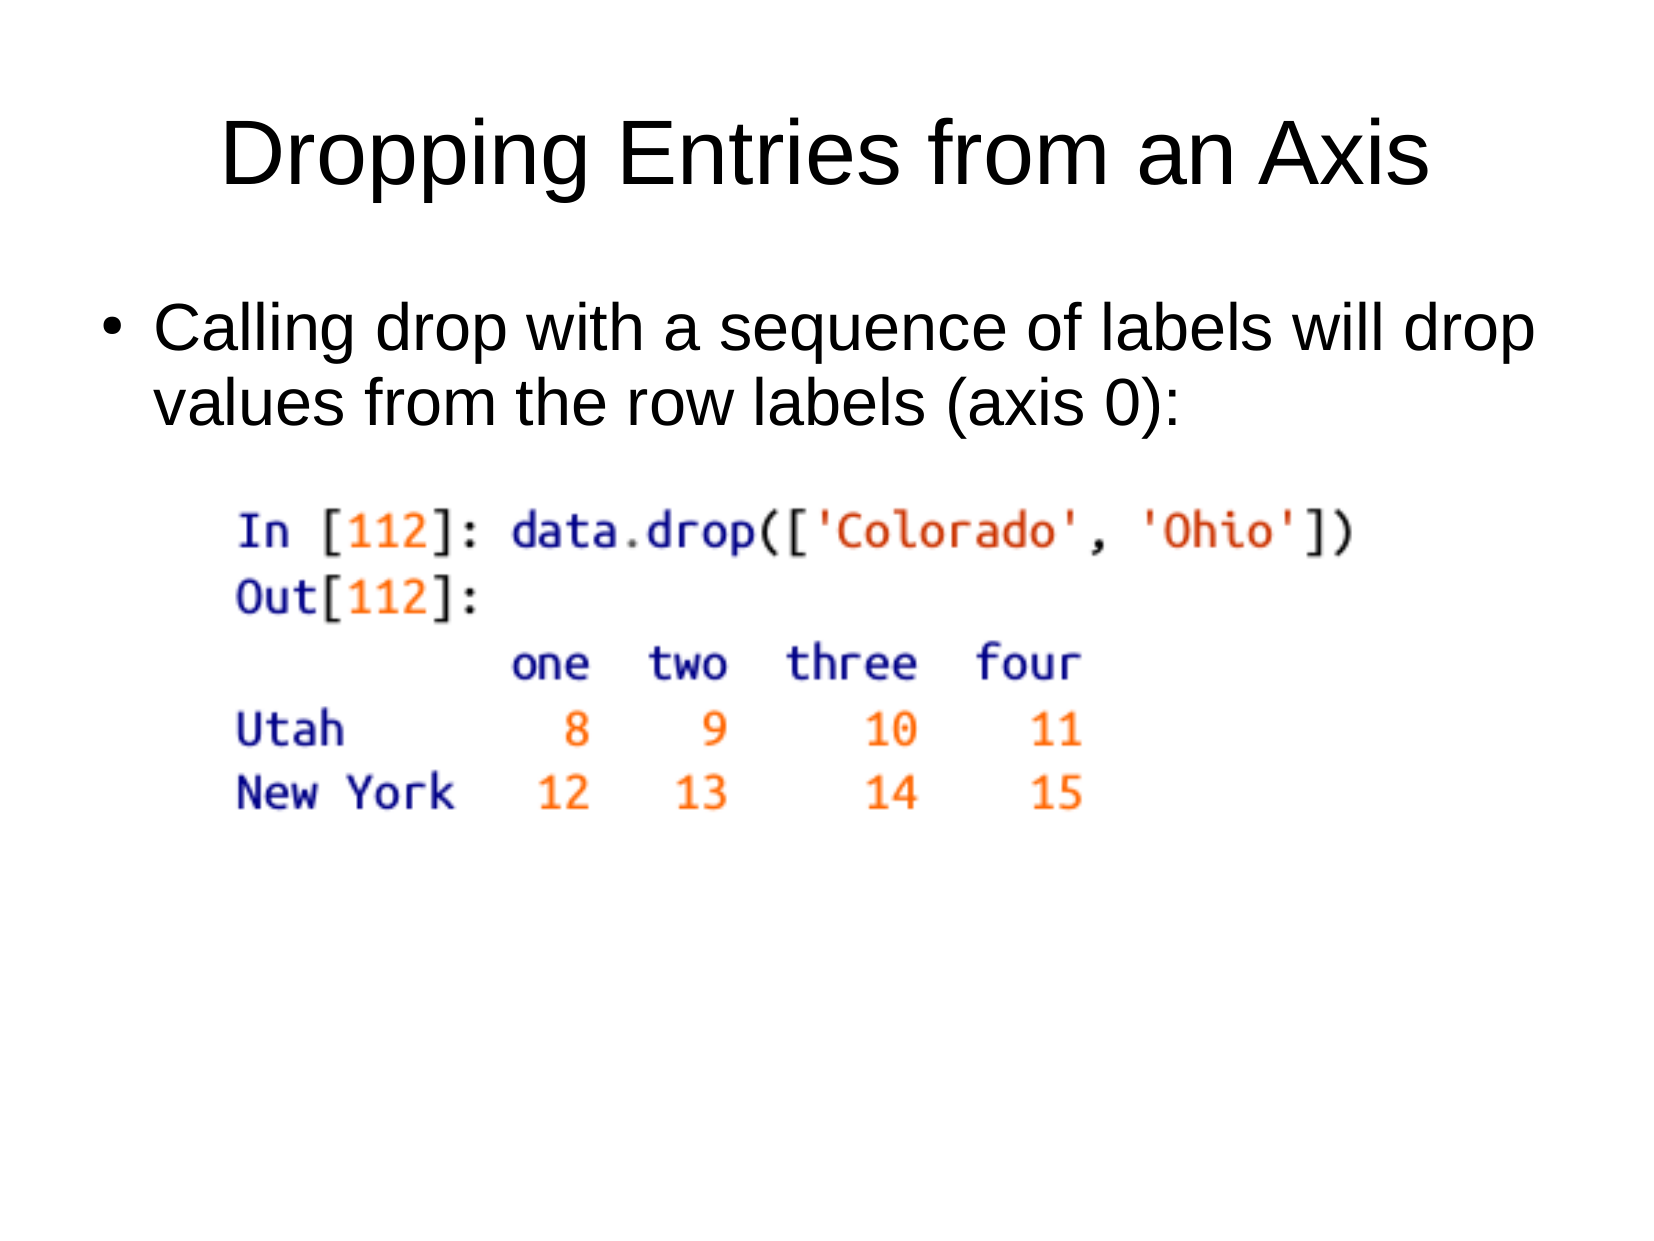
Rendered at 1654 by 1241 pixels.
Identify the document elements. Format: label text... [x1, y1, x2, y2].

title Dropping Entries from an Axis [82, 49, 1571, 257]
list Calling drop with a sequence of labels will drop values from the row labels (axis 0): [82, 290, 1571, 1010]
picture [223, 493, 1374, 841]
